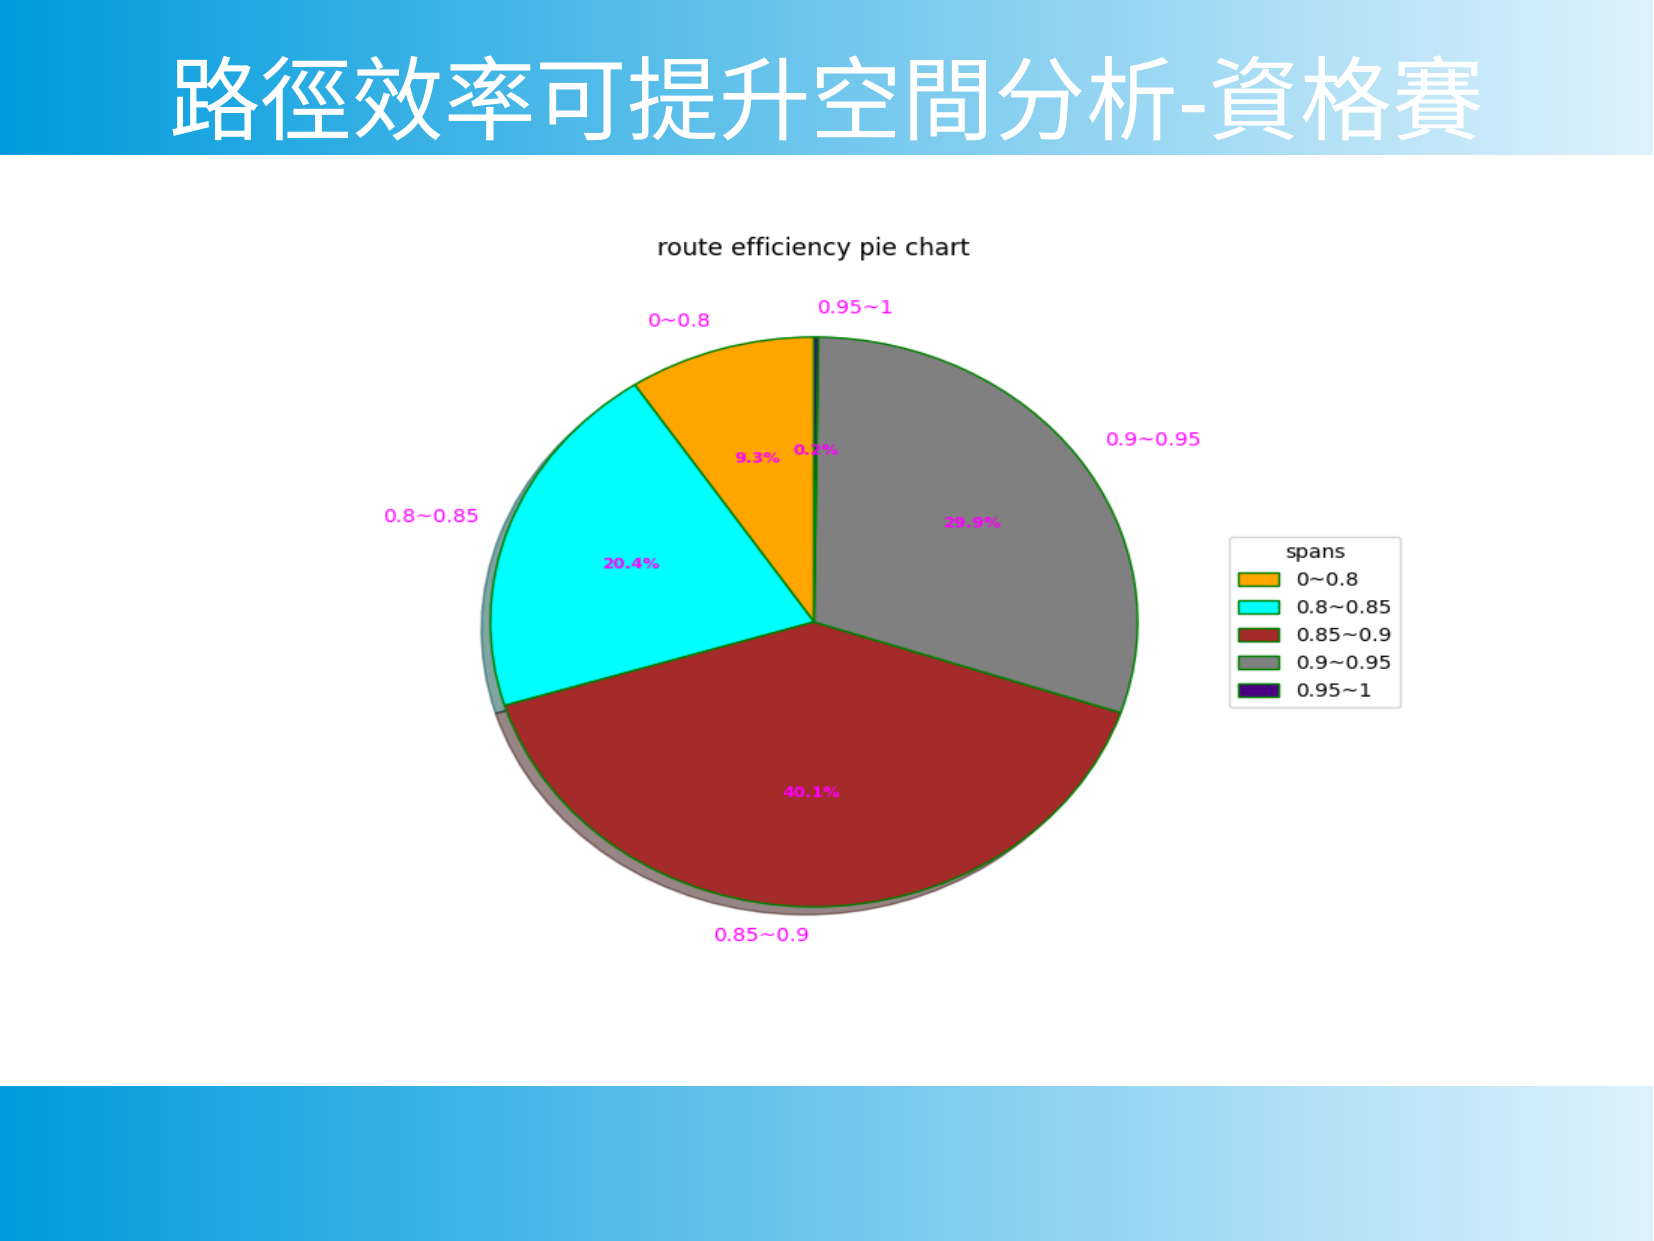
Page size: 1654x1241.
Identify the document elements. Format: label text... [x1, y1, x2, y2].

title 路徑效率可提升空間分析-資格賽 [82, 48, 1571, 156]
picture [45, 155, 1546, 1081]
